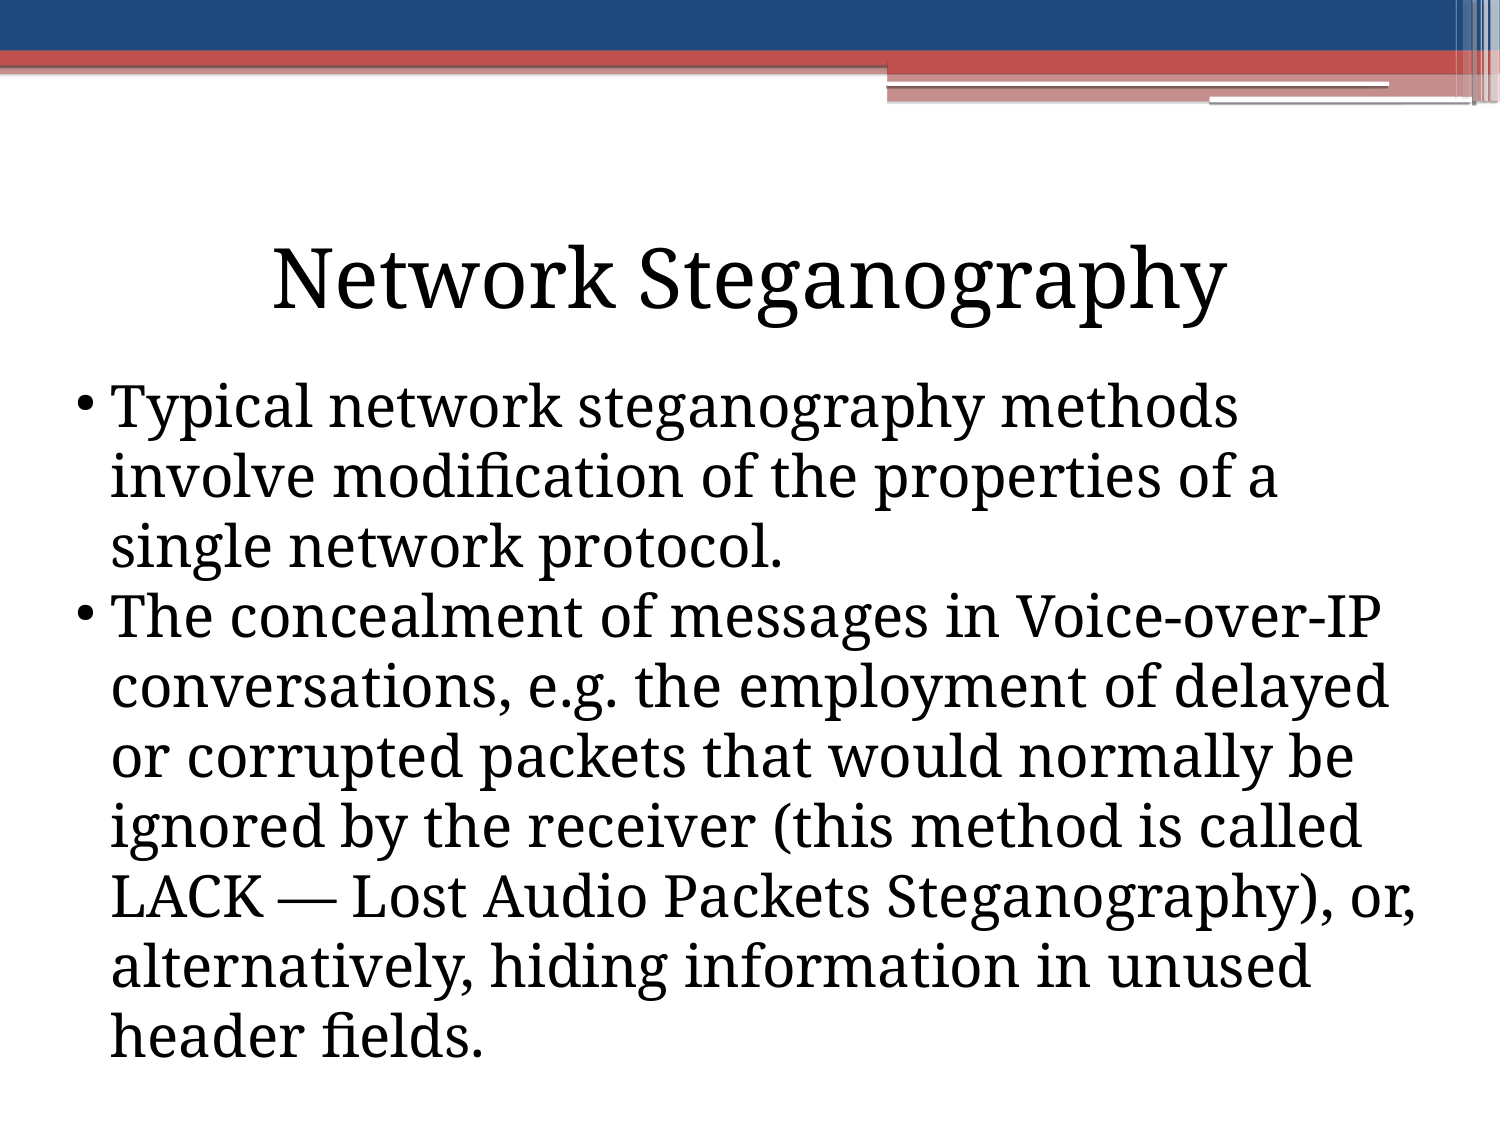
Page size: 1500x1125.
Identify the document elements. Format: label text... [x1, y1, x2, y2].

text_box Typical network steganography methods involve modification of the properties of a single network protocol. The concealment of messages in Voice-over-IP conversations, e.g. the employment of delayed or corrupted packets that would normally be ignored by the receiver (this method is called LACK — Lost Audio Packets Steganography), or, alternatively, hiding information in unused header fields. [75, 368, 1425, 1079]
text_box Network Steganography [75, 187, 1425, 363]
